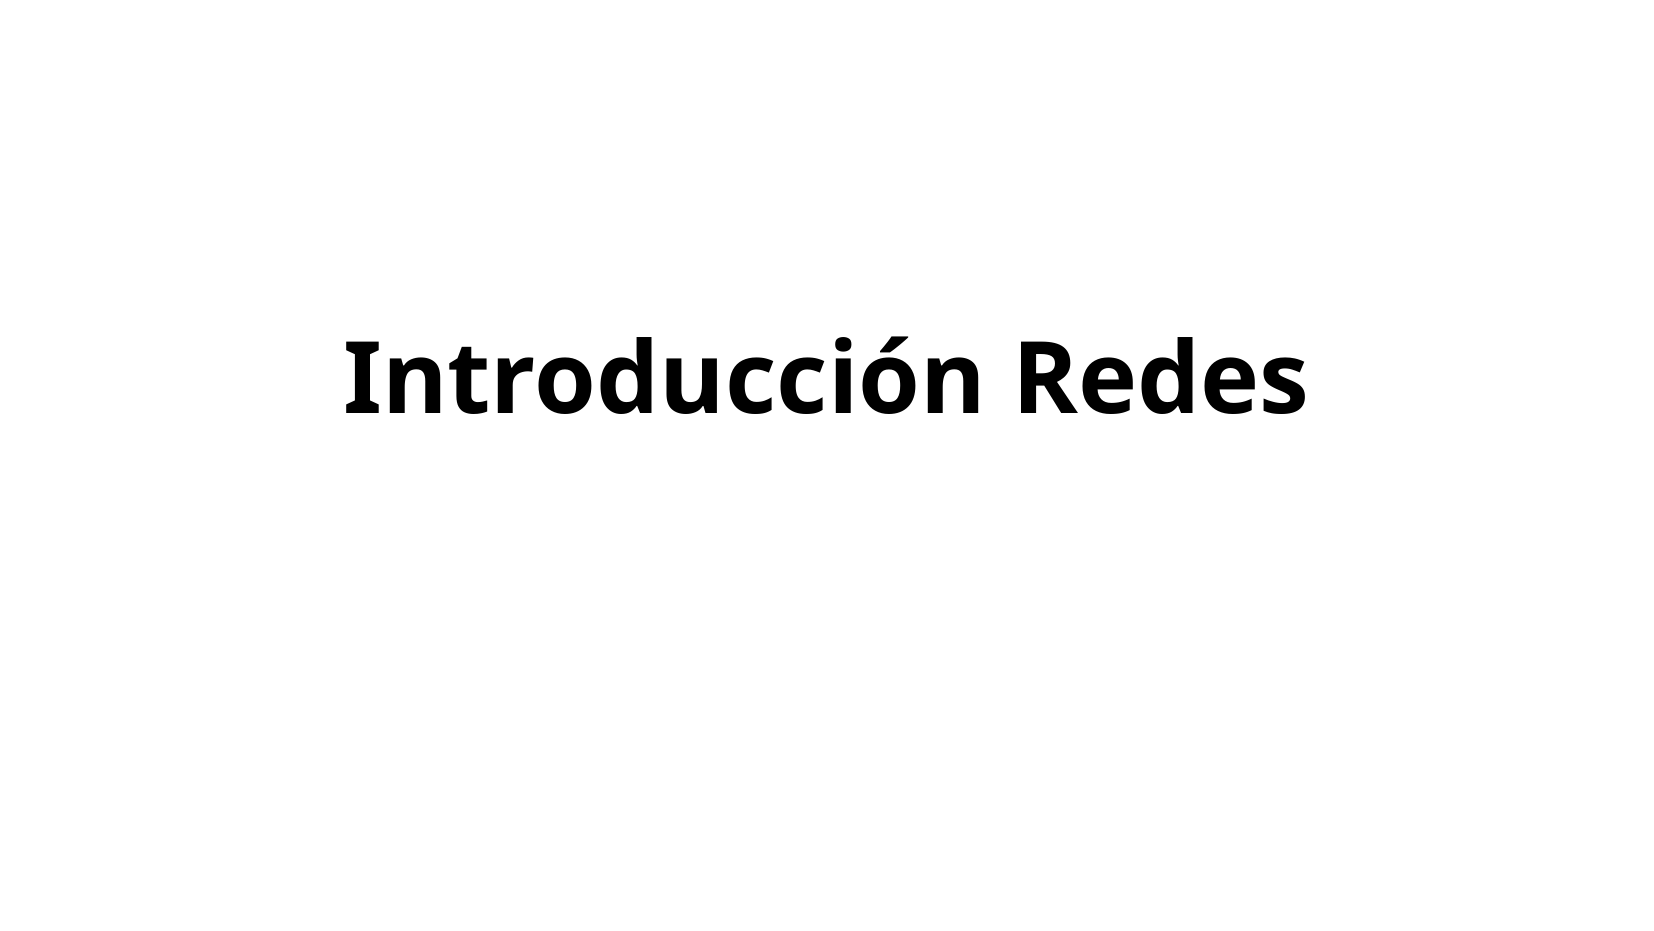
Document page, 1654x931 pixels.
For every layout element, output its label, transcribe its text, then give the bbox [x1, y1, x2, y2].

list Introducción Redes [82, 306, 1571, 846]
